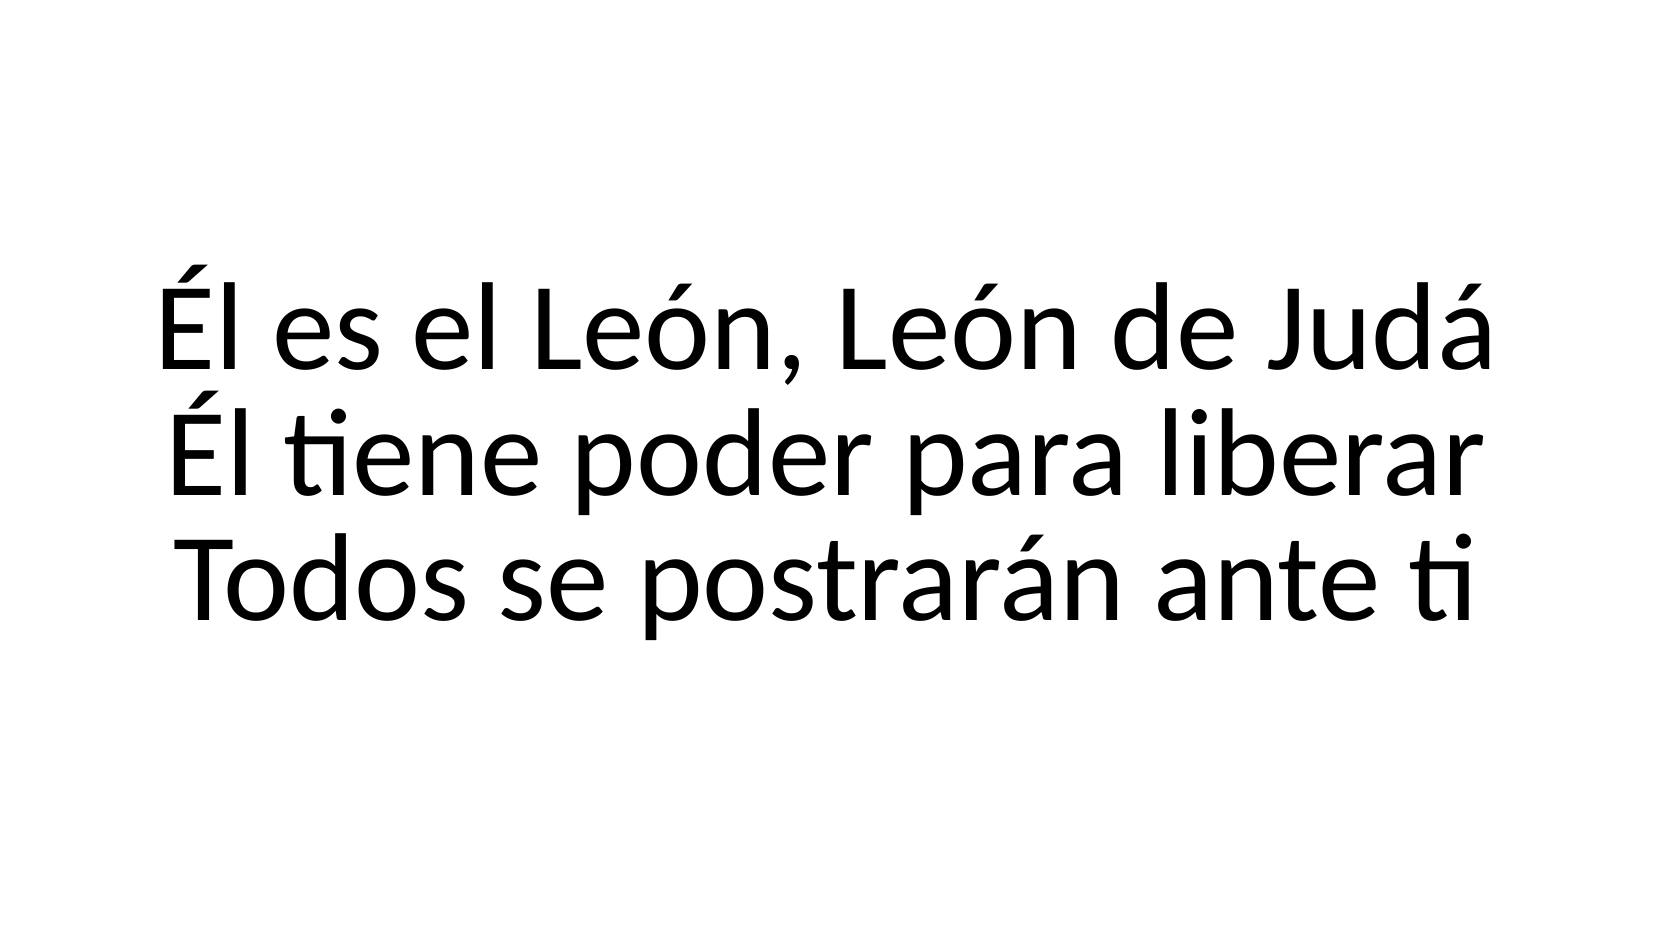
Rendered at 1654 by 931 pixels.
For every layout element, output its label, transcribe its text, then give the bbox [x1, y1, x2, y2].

title Él es el León, León de Judá Él tiene poder para liberar Todos se postrarán ante ti [0, 0, 1654, 928]
